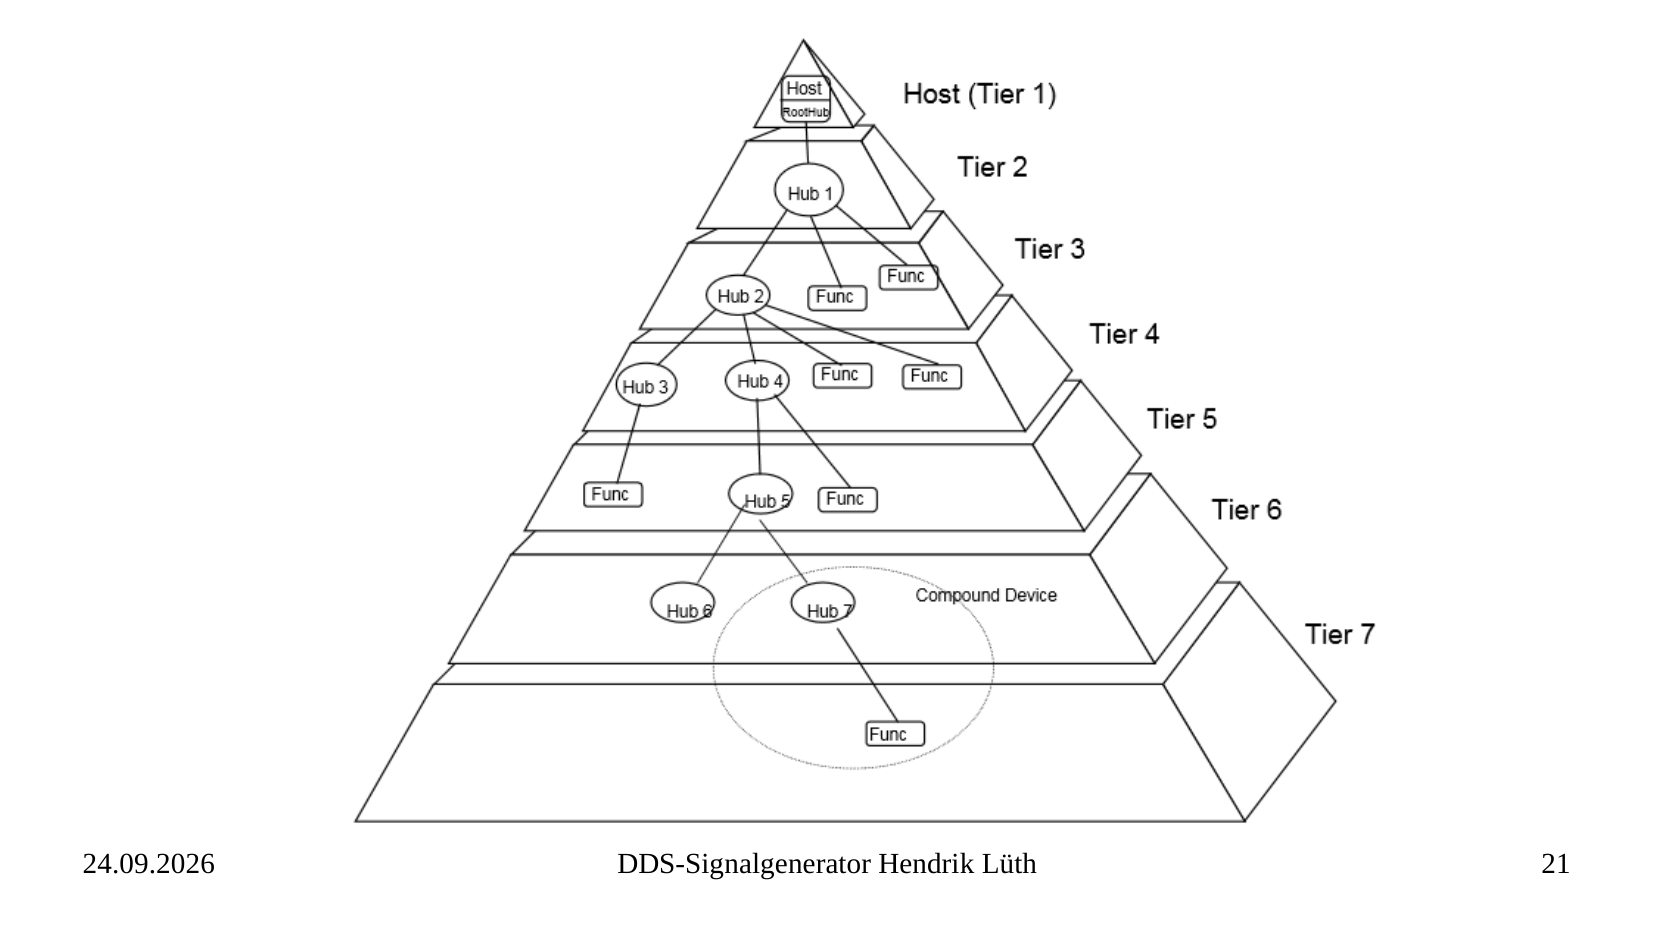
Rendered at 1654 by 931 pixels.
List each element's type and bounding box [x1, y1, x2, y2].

picture [342, 23, 1382, 839]
